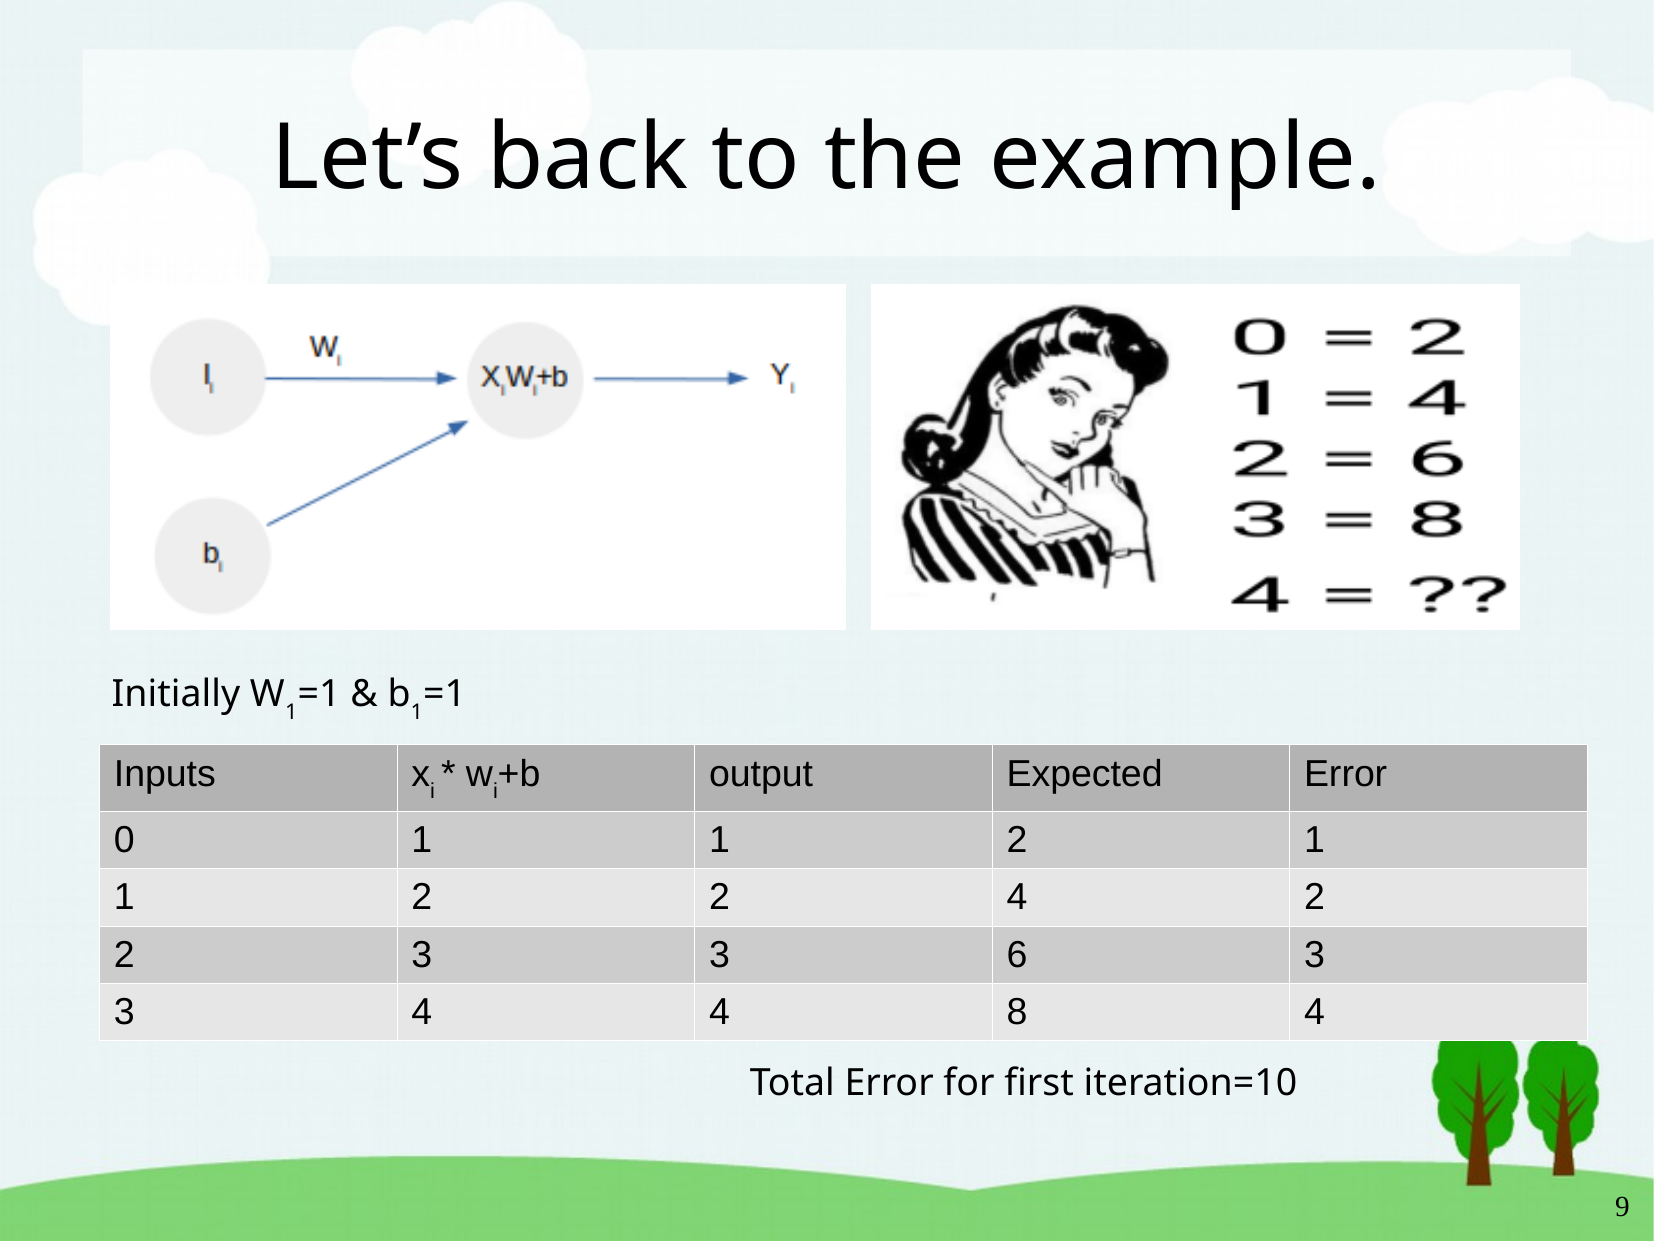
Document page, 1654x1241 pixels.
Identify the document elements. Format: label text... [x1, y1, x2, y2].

table_header Inputs [151, 768, 161, 784]
table_cell 4 [993, 869, 1289, 926]
table_cell 1 [695, 812, 992, 868]
table_cell 1 [100, 869, 397, 926]
table_cell 2 [993, 812, 1289, 868]
table_cell 2 [100, 927, 397, 983]
table_cell 1 [1290, 812, 1587, 868]
table_header Error [1290, 745, 1587, 811]
table_cell 2 [1290, 869, 1587, 926]
table_header Inputs [171, 768, 180, 784]
table_header xi * wi+b [398, 745, 694, 811]
table_cell 3 [1290, 927, 1587, 983]
table_cell 4 [1290, 984, 1587, 1040]
picture [0, 0, 1654, 1241]
table_cell 8 [993, 984, 1289, 1040]
table_cell 4 [398, 984, 694, 1040]
table_cell 0 [100, 812, 397, 868]
text_box Initially W1=1 & b1=1 [96, 659, 601, 768]
table_cell 3 [398, 927, 694, 983]
table_cell 3 [100, 984, 397, 1040]
table_cell 4 [695, 984, 992, 1040]
text_box Total Error for first iteration=10 [735, 1047, 1353, 1115]
table_cell 2 [695, 869, 992, 926]
table_cell 2 [398, 869, 694, 926]
table_header output [695, 745, 992, 811]
table_header Expected [993, 745, 1289, 811]
table_cell 3 [695, 927, 992, 983]
table_cell 1 [398, 812, 694, 868]
table_header Inputs [100, 768, 397, 811]
title Let’s back to the example. [82, 49, 1571, 257]
table_cell 6 [993, 927, 1289, 983]
